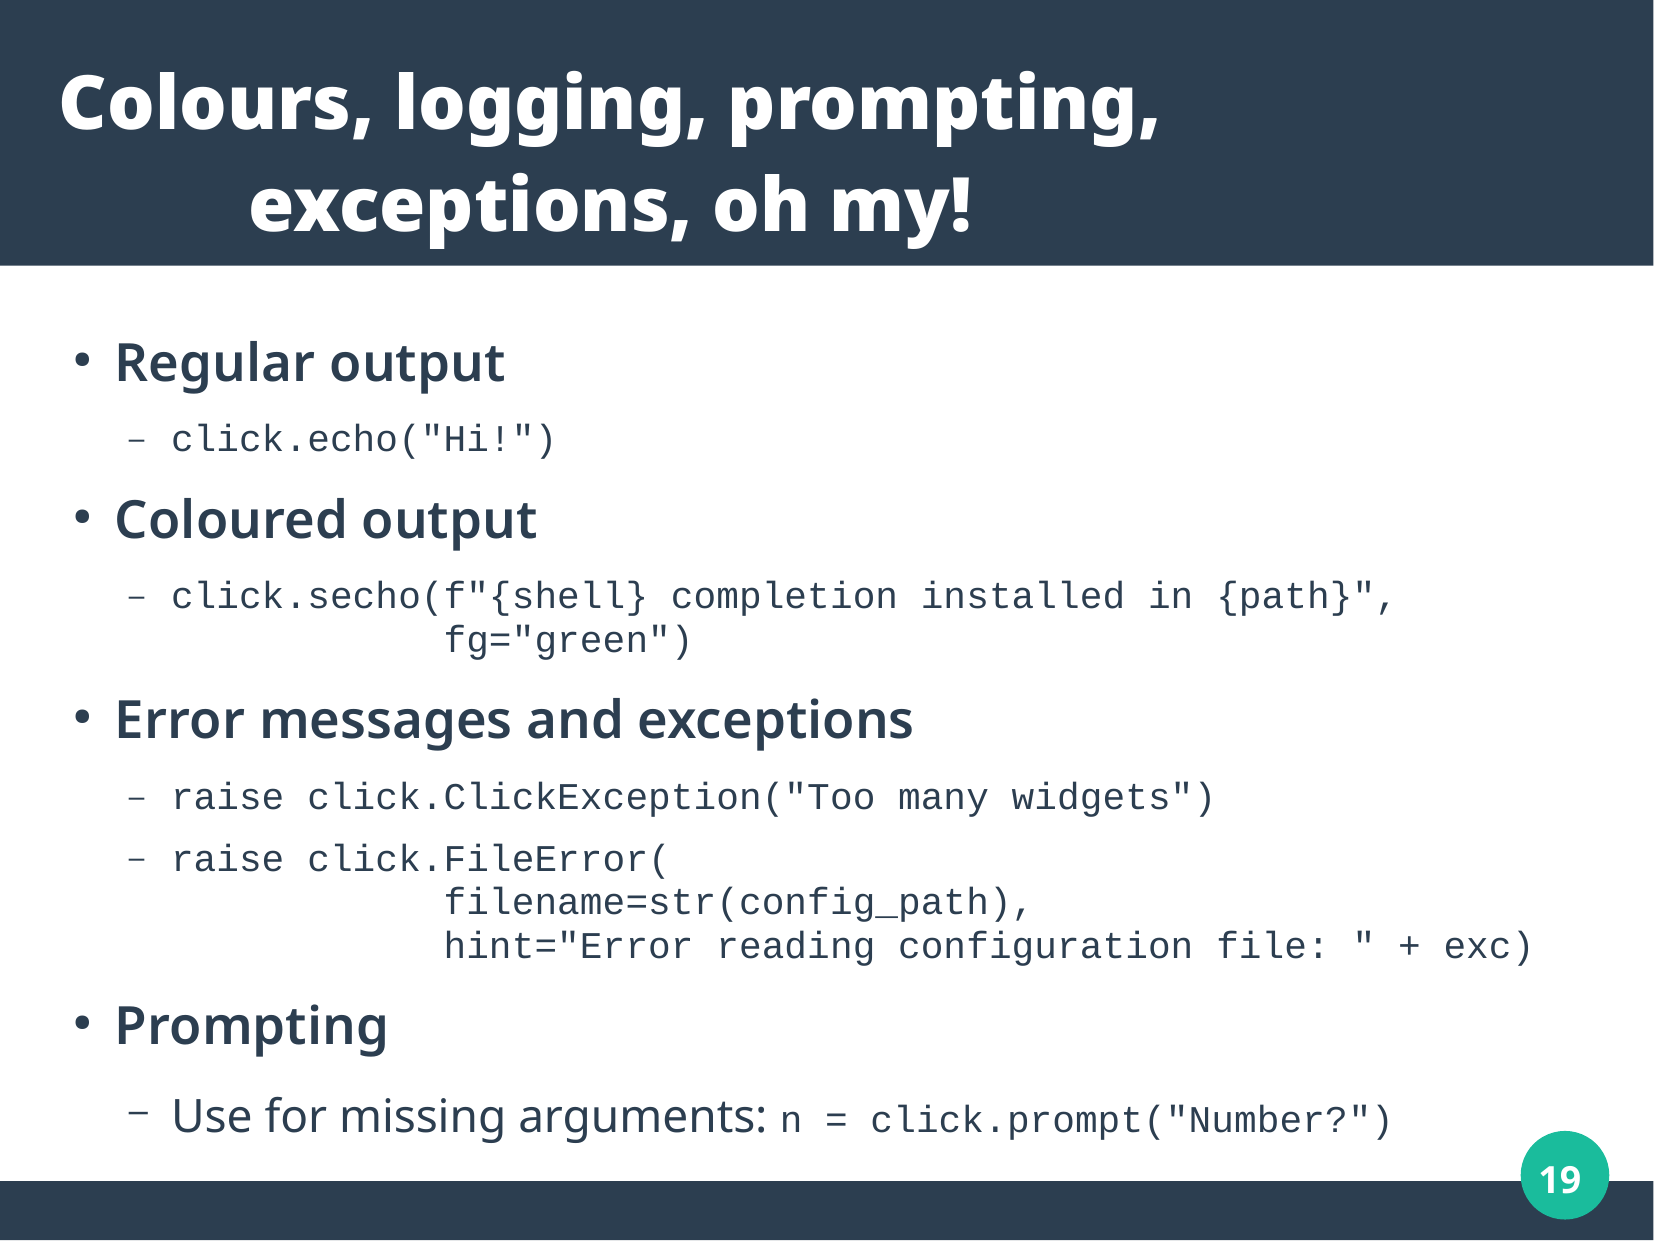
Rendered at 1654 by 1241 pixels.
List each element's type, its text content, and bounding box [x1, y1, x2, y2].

text_box <number> [1523, 1146, 1654, 1205]
title Colours, logging, prompting, exceptions, oh my! [59, 49, 1595, 207]
list Regular output click.echo("Hi!") Coloured output click.secho(f"{shell} completion installed in {path}", fg="green") Error messages and exceptions raise click.ClickException("Too many widgets") raise click.FileError( filename=str(config_path), hint="Error reading configuration file: " + exc) Prompting Use for missing arguments: n = click.prompt("Number?") [59, 324, 1595, 1152]
